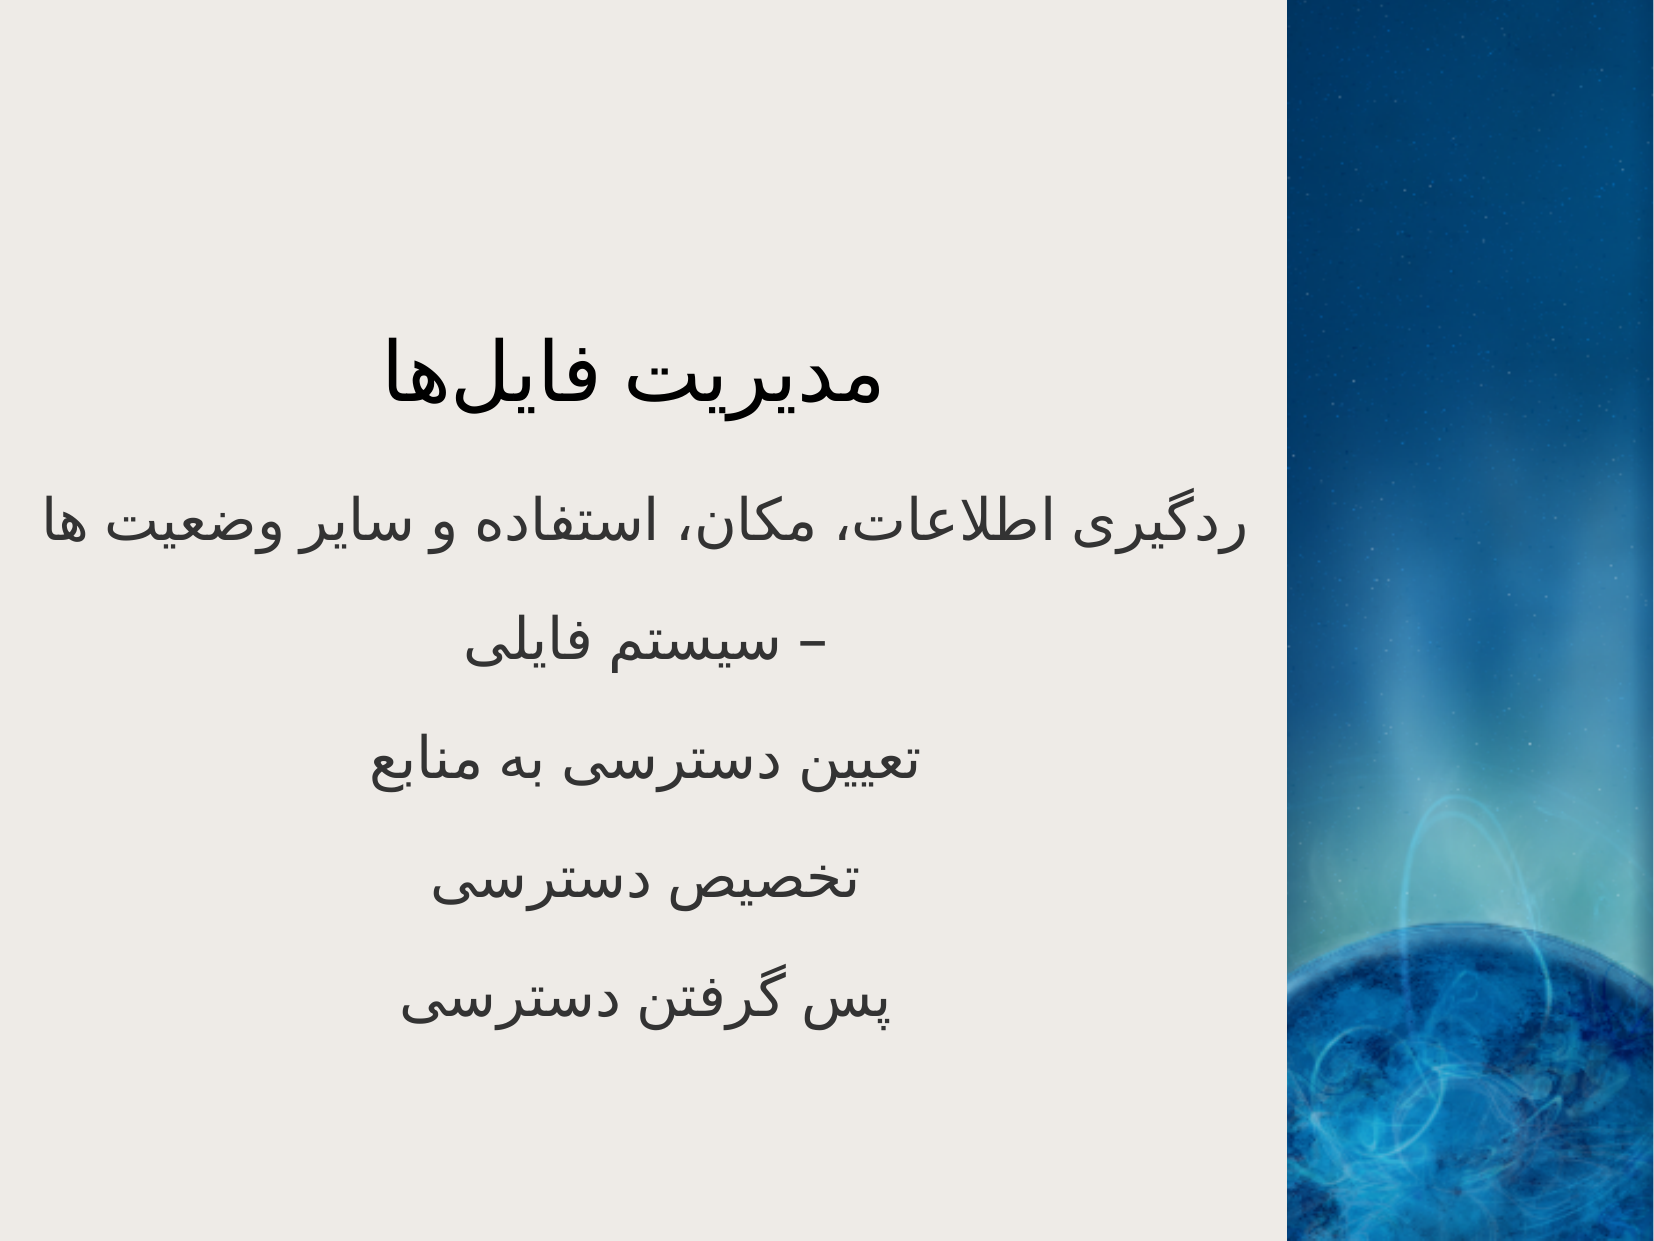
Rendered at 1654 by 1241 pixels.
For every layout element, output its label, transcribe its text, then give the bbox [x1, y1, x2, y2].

title مدیریت فایل‌ها [14, 265, 1255, 473]
picture [0, 0, 1654, 1241]
title ردگیری اطلاعات، مکان، استفاده و سایر وضعیت ها – سیستم فایلی تعیین دسترسی به منابع تخصیص دسترسی پس گرفتن دسترسی [34, 438, 1257, 1034]
